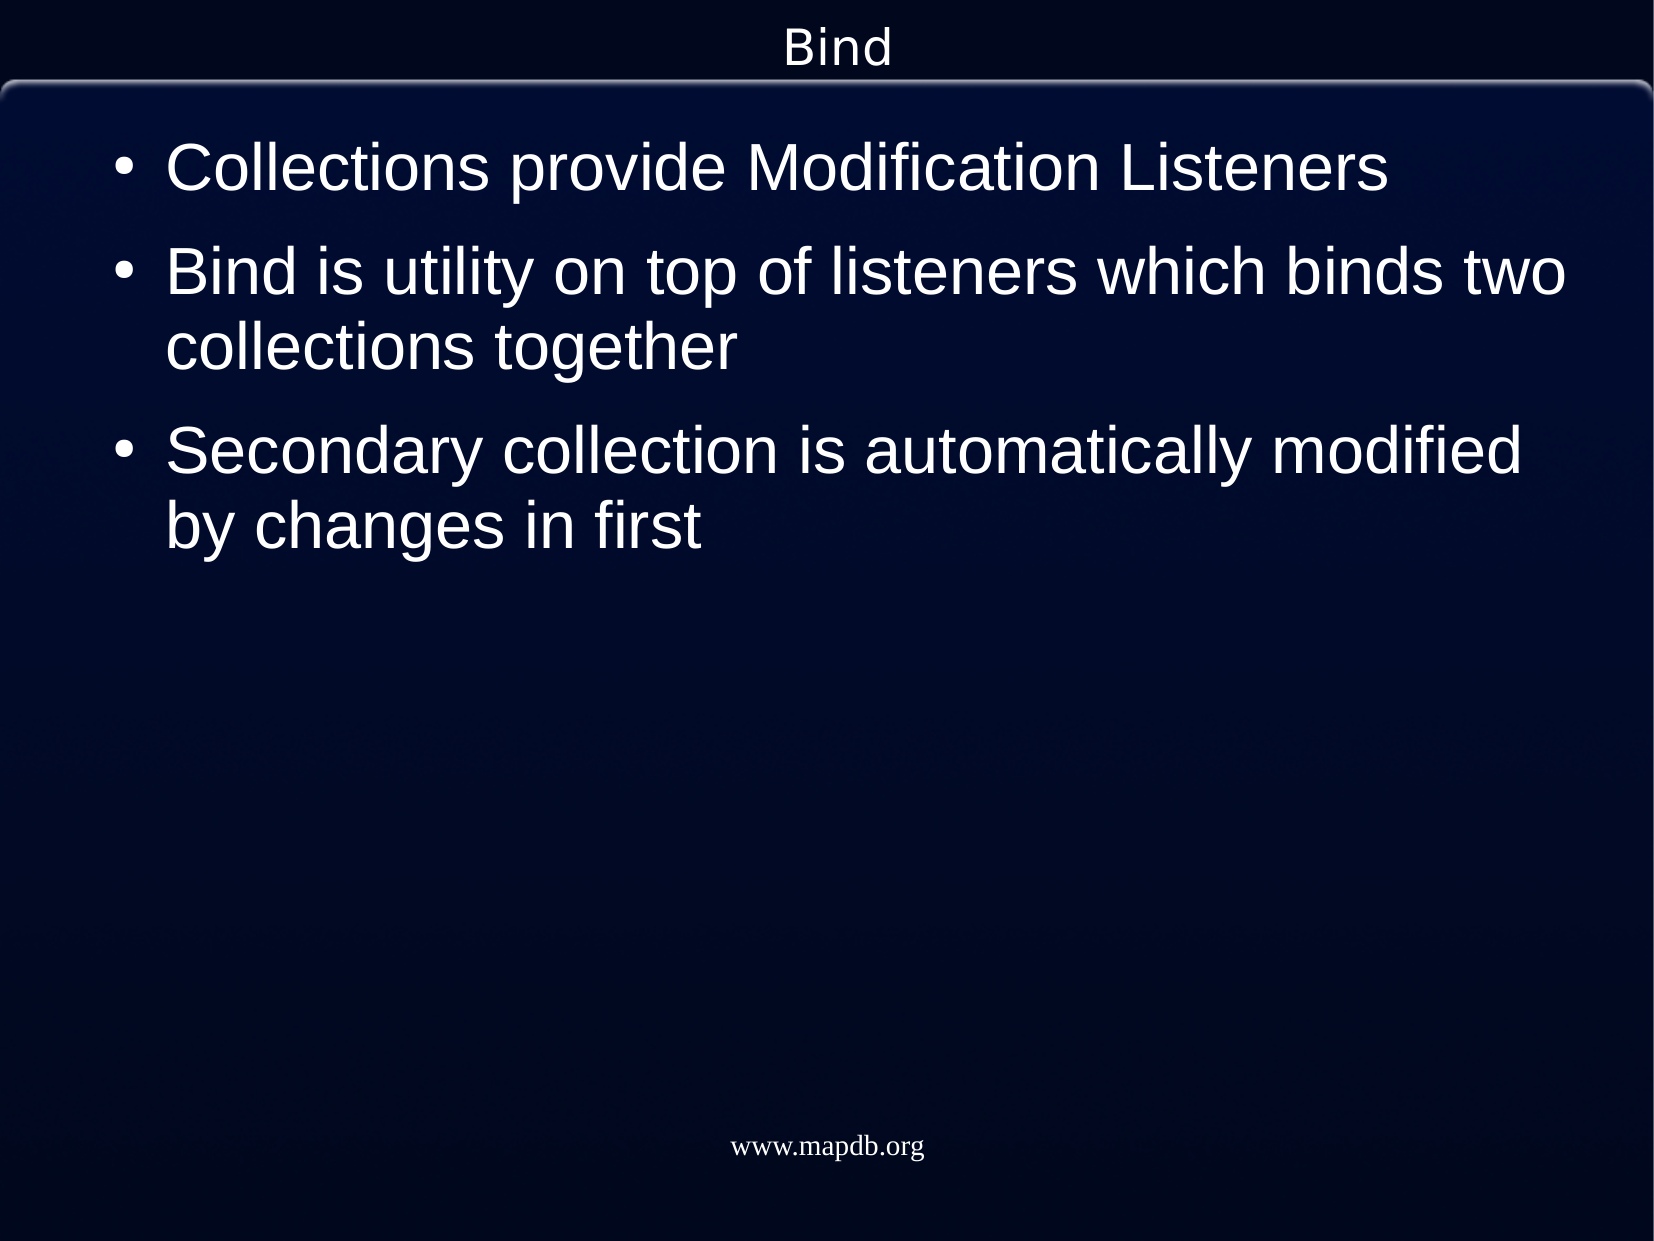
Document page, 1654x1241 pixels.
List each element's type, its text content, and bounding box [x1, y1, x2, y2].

picture [0, 0, 1654, 1241]
list Collections provide Modification Listeners Bind is utility on top of listeners which binds two collections together Secondary collection is automatically modified by changes in first [94, 129, 1583, 850]
title Bind [94, 13, 1583, 83]
